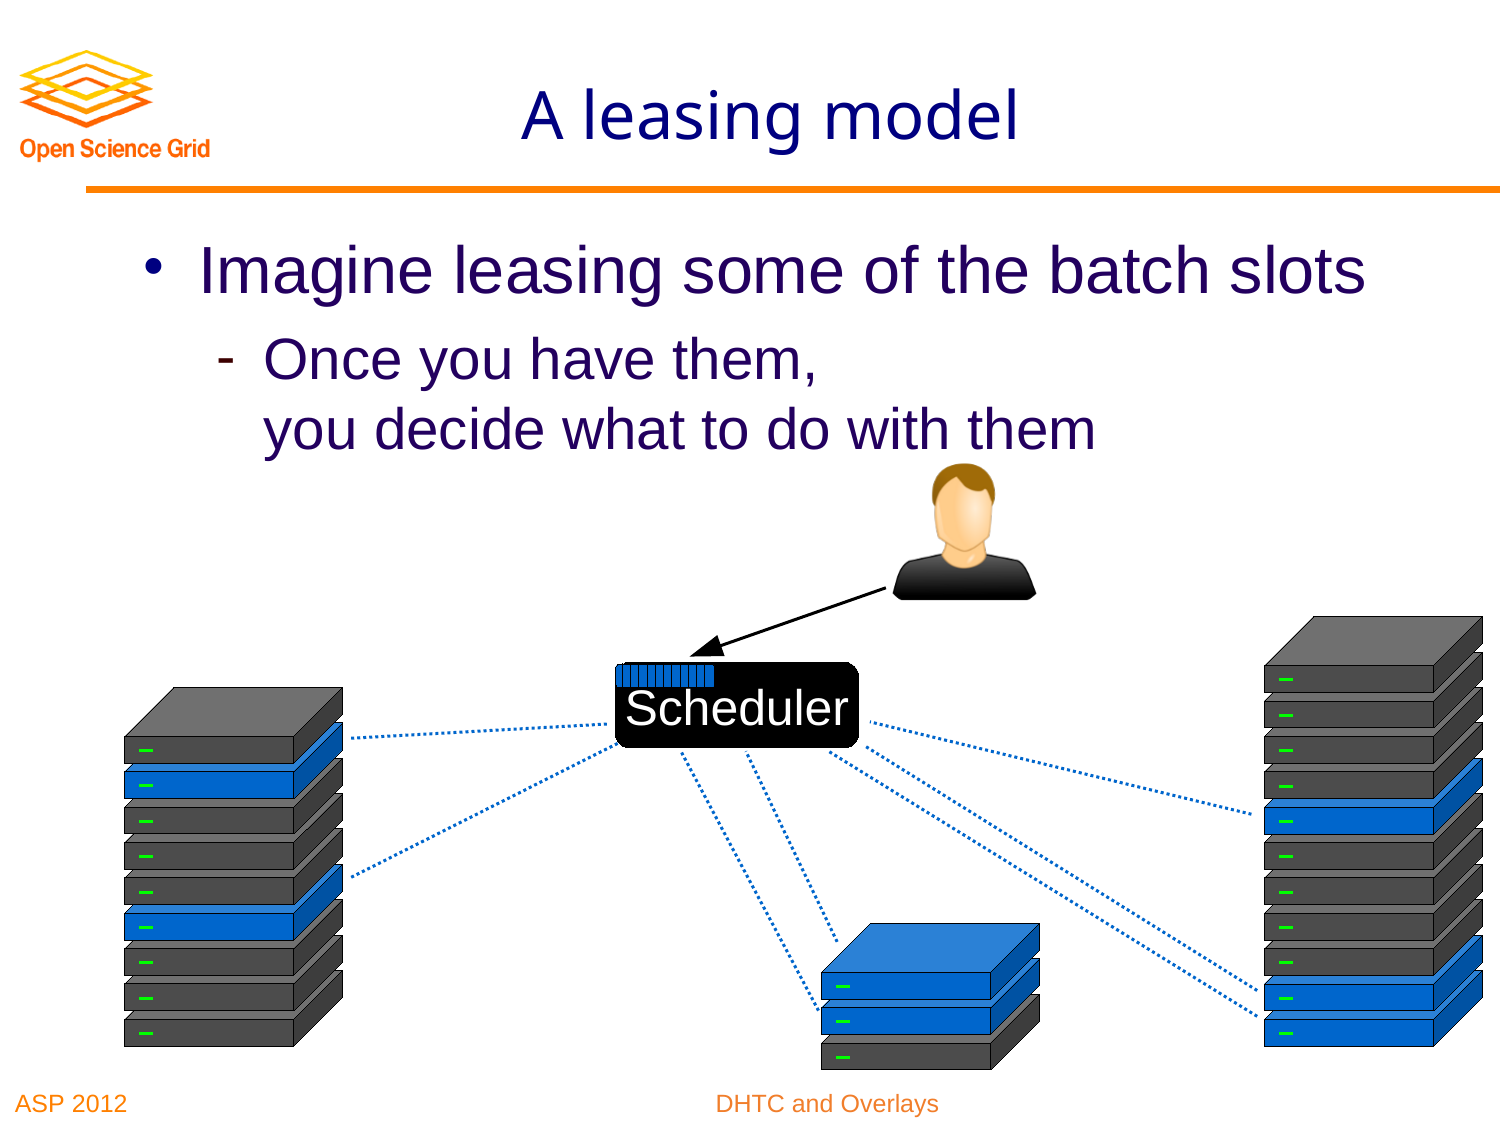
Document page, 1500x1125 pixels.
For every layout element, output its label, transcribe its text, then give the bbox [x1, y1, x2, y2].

text_box [1264, 935, 1483, 1011]
text_box [124, 935, 343, 1011]
text_box [1264, 616, 1483, 693]
text_box [124, 687, 343, 764]
text_box [124, 828, 343, 905]
text_box [1264, 652, 1483, 728]
text_box [1264, 899, 1483, 976]
text_box [821, 923, 1040, 1000]
text_box [124, 970, 343, 1047]
text_box [124, 722, 343, 799]
text_box [124, 864, 343, 941]
list Imagine leasing some of the batch slots Once you have them, you decide what to do with them [127, 218, 1403, 962]
text_box [821, 994, 1040, 1070]
text_box [124, 793, 343, 870]
text_box Scheduler [615, 662, 859, 748]
text_box [1264, 970, 1483, 1047]
text_box [1264, 828, 1483, 905]
text_box [1264, 687, 1483, 764]
text_box [821, 958, 1040, 1035]
picture [889, 453, 1040, 604]
text_box [1264, 758, 1483, 835]
text_box [1264, 793, 1483, 870]
title A leasing model [201, 18, 1342, 207]
text_box [124, 899, 343, 976]
text_box [1264, 864, 1483, 941]
text_box [615, 664, 715, 688]
picture [0, 27, 201, 179]
text_box [124, 758, 343, 834]
text_box [1264, 722, 1483, 799]
